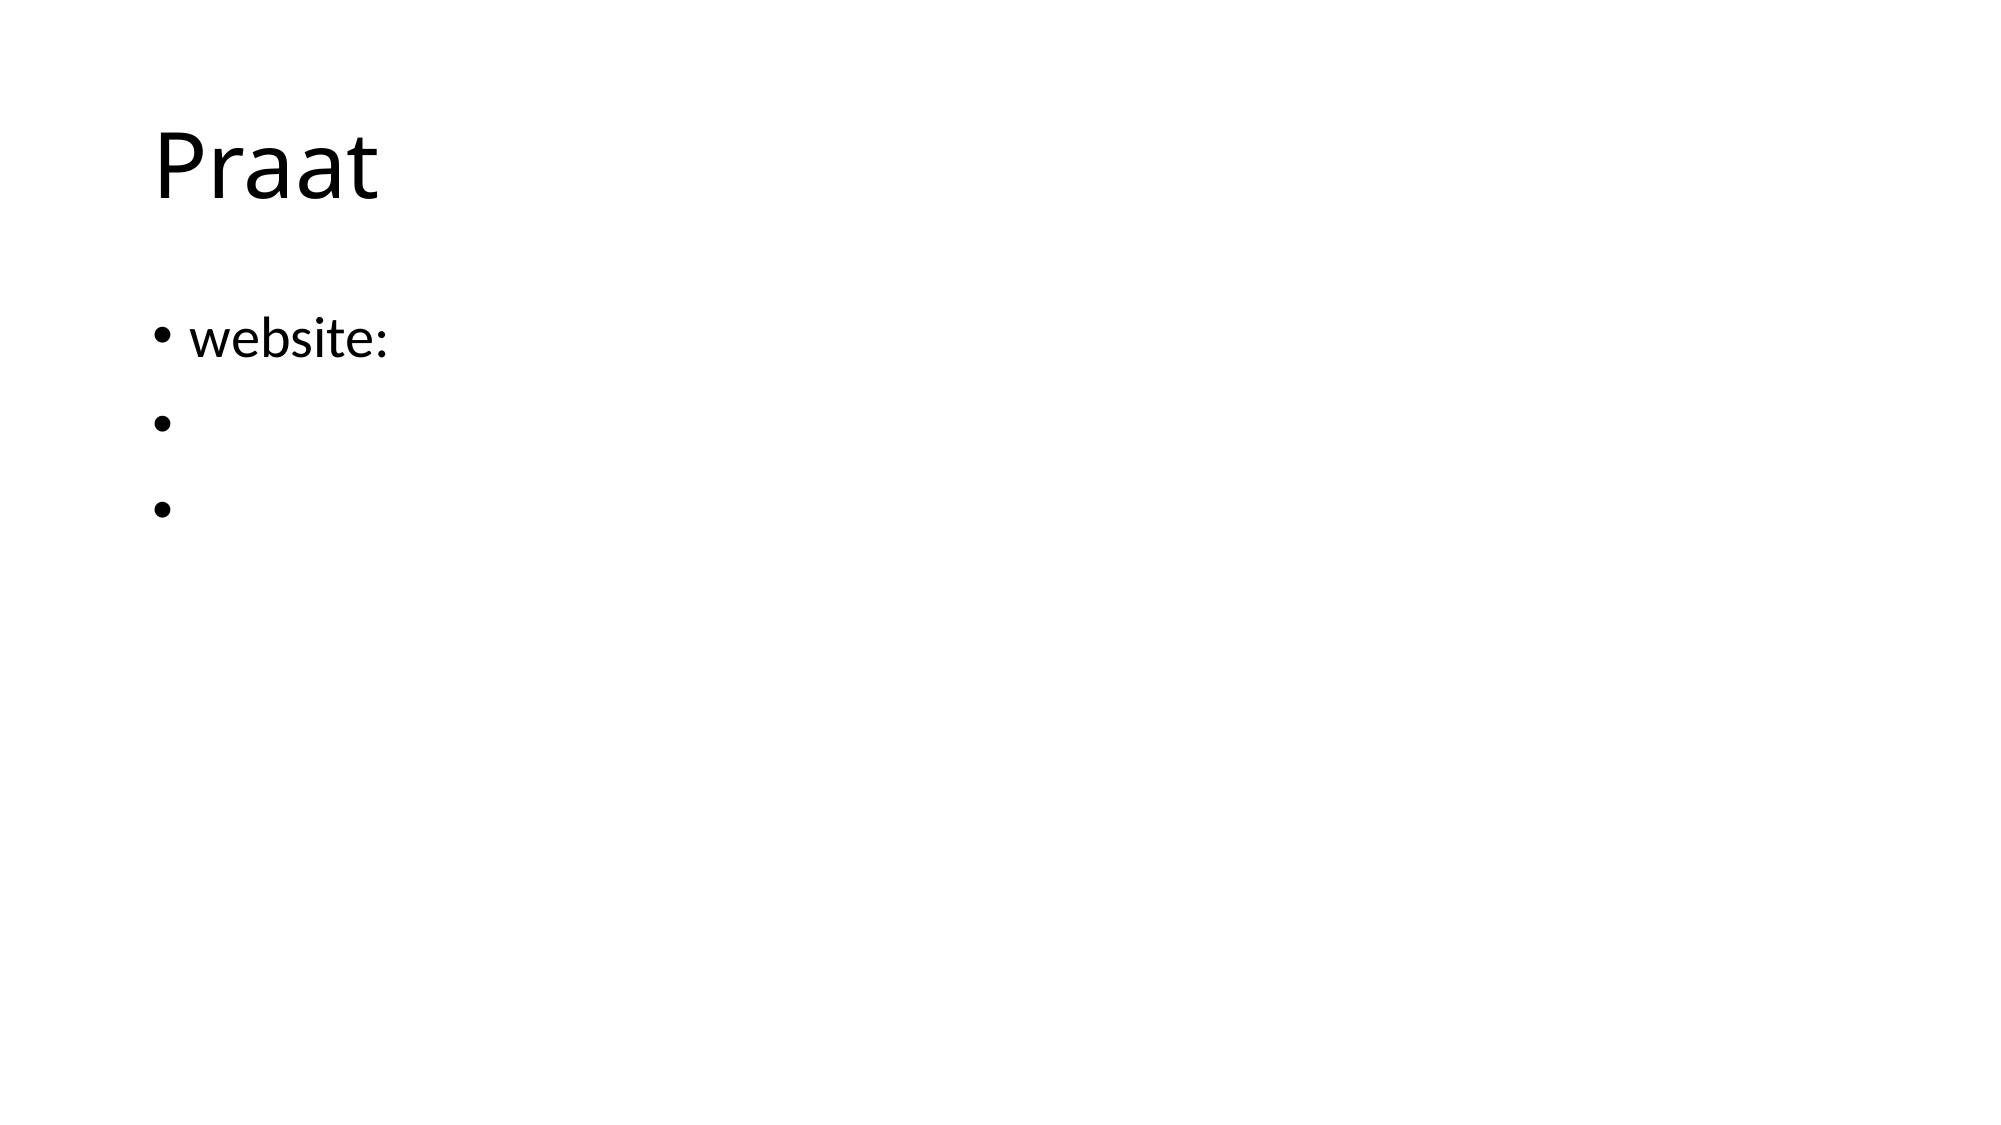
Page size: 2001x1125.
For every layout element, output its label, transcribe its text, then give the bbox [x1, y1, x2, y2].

title Praat [137, 59, 1863, 278]
list website: [137, 299, 1863, 1014]
